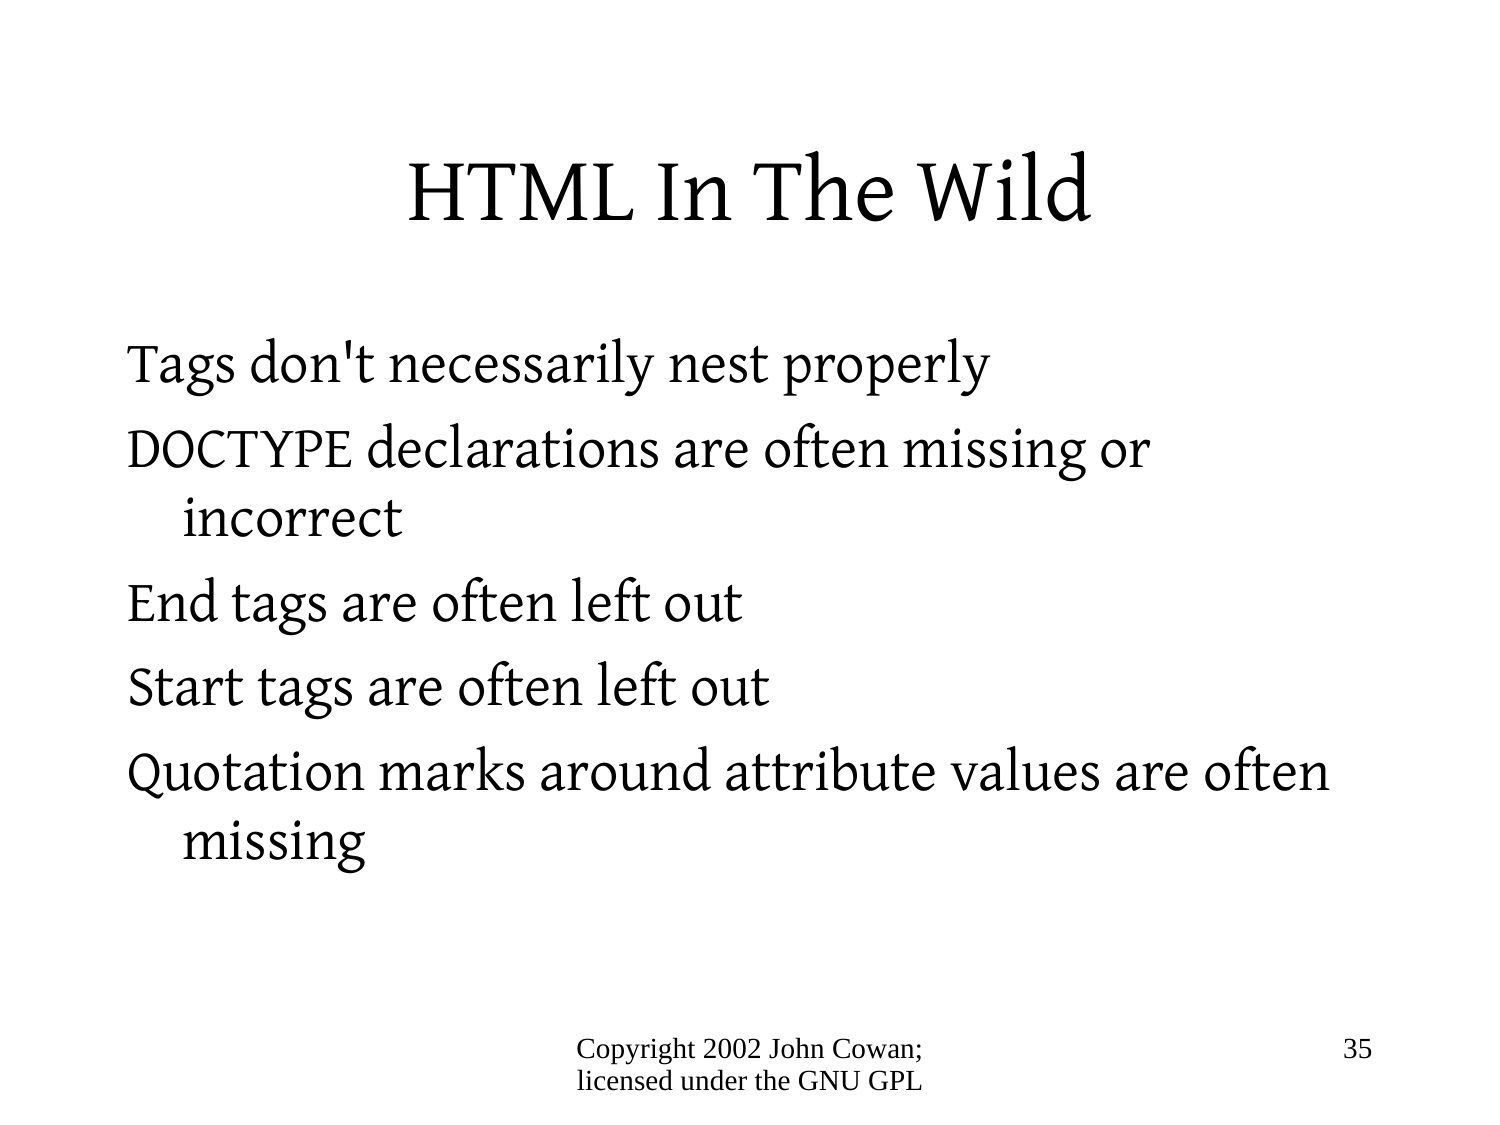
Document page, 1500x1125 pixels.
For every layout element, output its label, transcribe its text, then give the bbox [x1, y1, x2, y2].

title HTML In The Wild [112, 99, 1388, 288]
list Tags don't necessarily nest properly DOCTYPE declarations are often missing or incorrect End tags are often left out Start tags are often left out Quotation marks around attribute values are often missing [112, 324, 1388, 1000]
text_box 35 [1074, 1025, 1388, 1074]
text_box Copyright 2002 John Cowan; licensed under the GNU GPL [512, 1025, 988, 1107]
